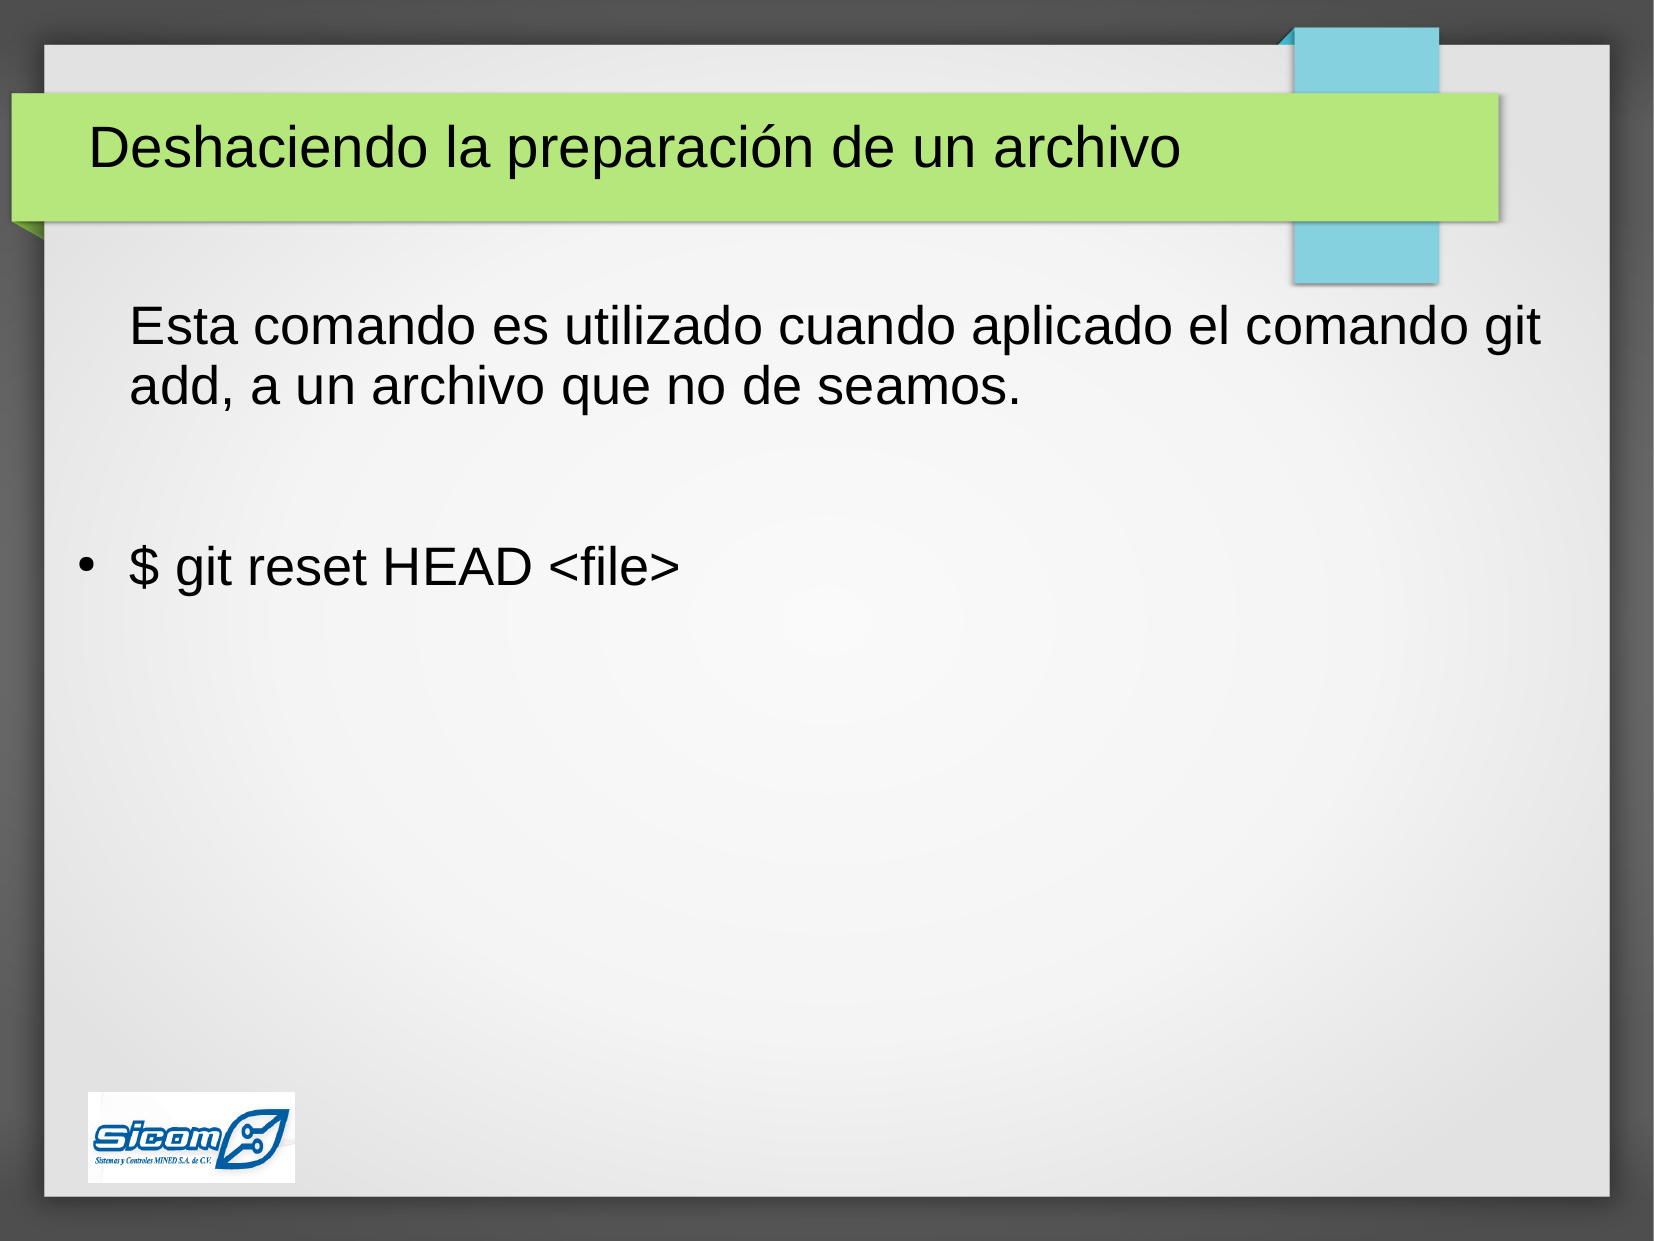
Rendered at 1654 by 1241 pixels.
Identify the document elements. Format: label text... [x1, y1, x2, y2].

list Esta comando es utilizado cuando aplicado el comando git add, a un archivo que no de seamos. $ git reset HEAD <file> [59, 295, 1548, 1015]
picture [0, 0, 1654, 1241]
title Deshaciendo la preparación de un archivo [88, 88, 1270, 207]
